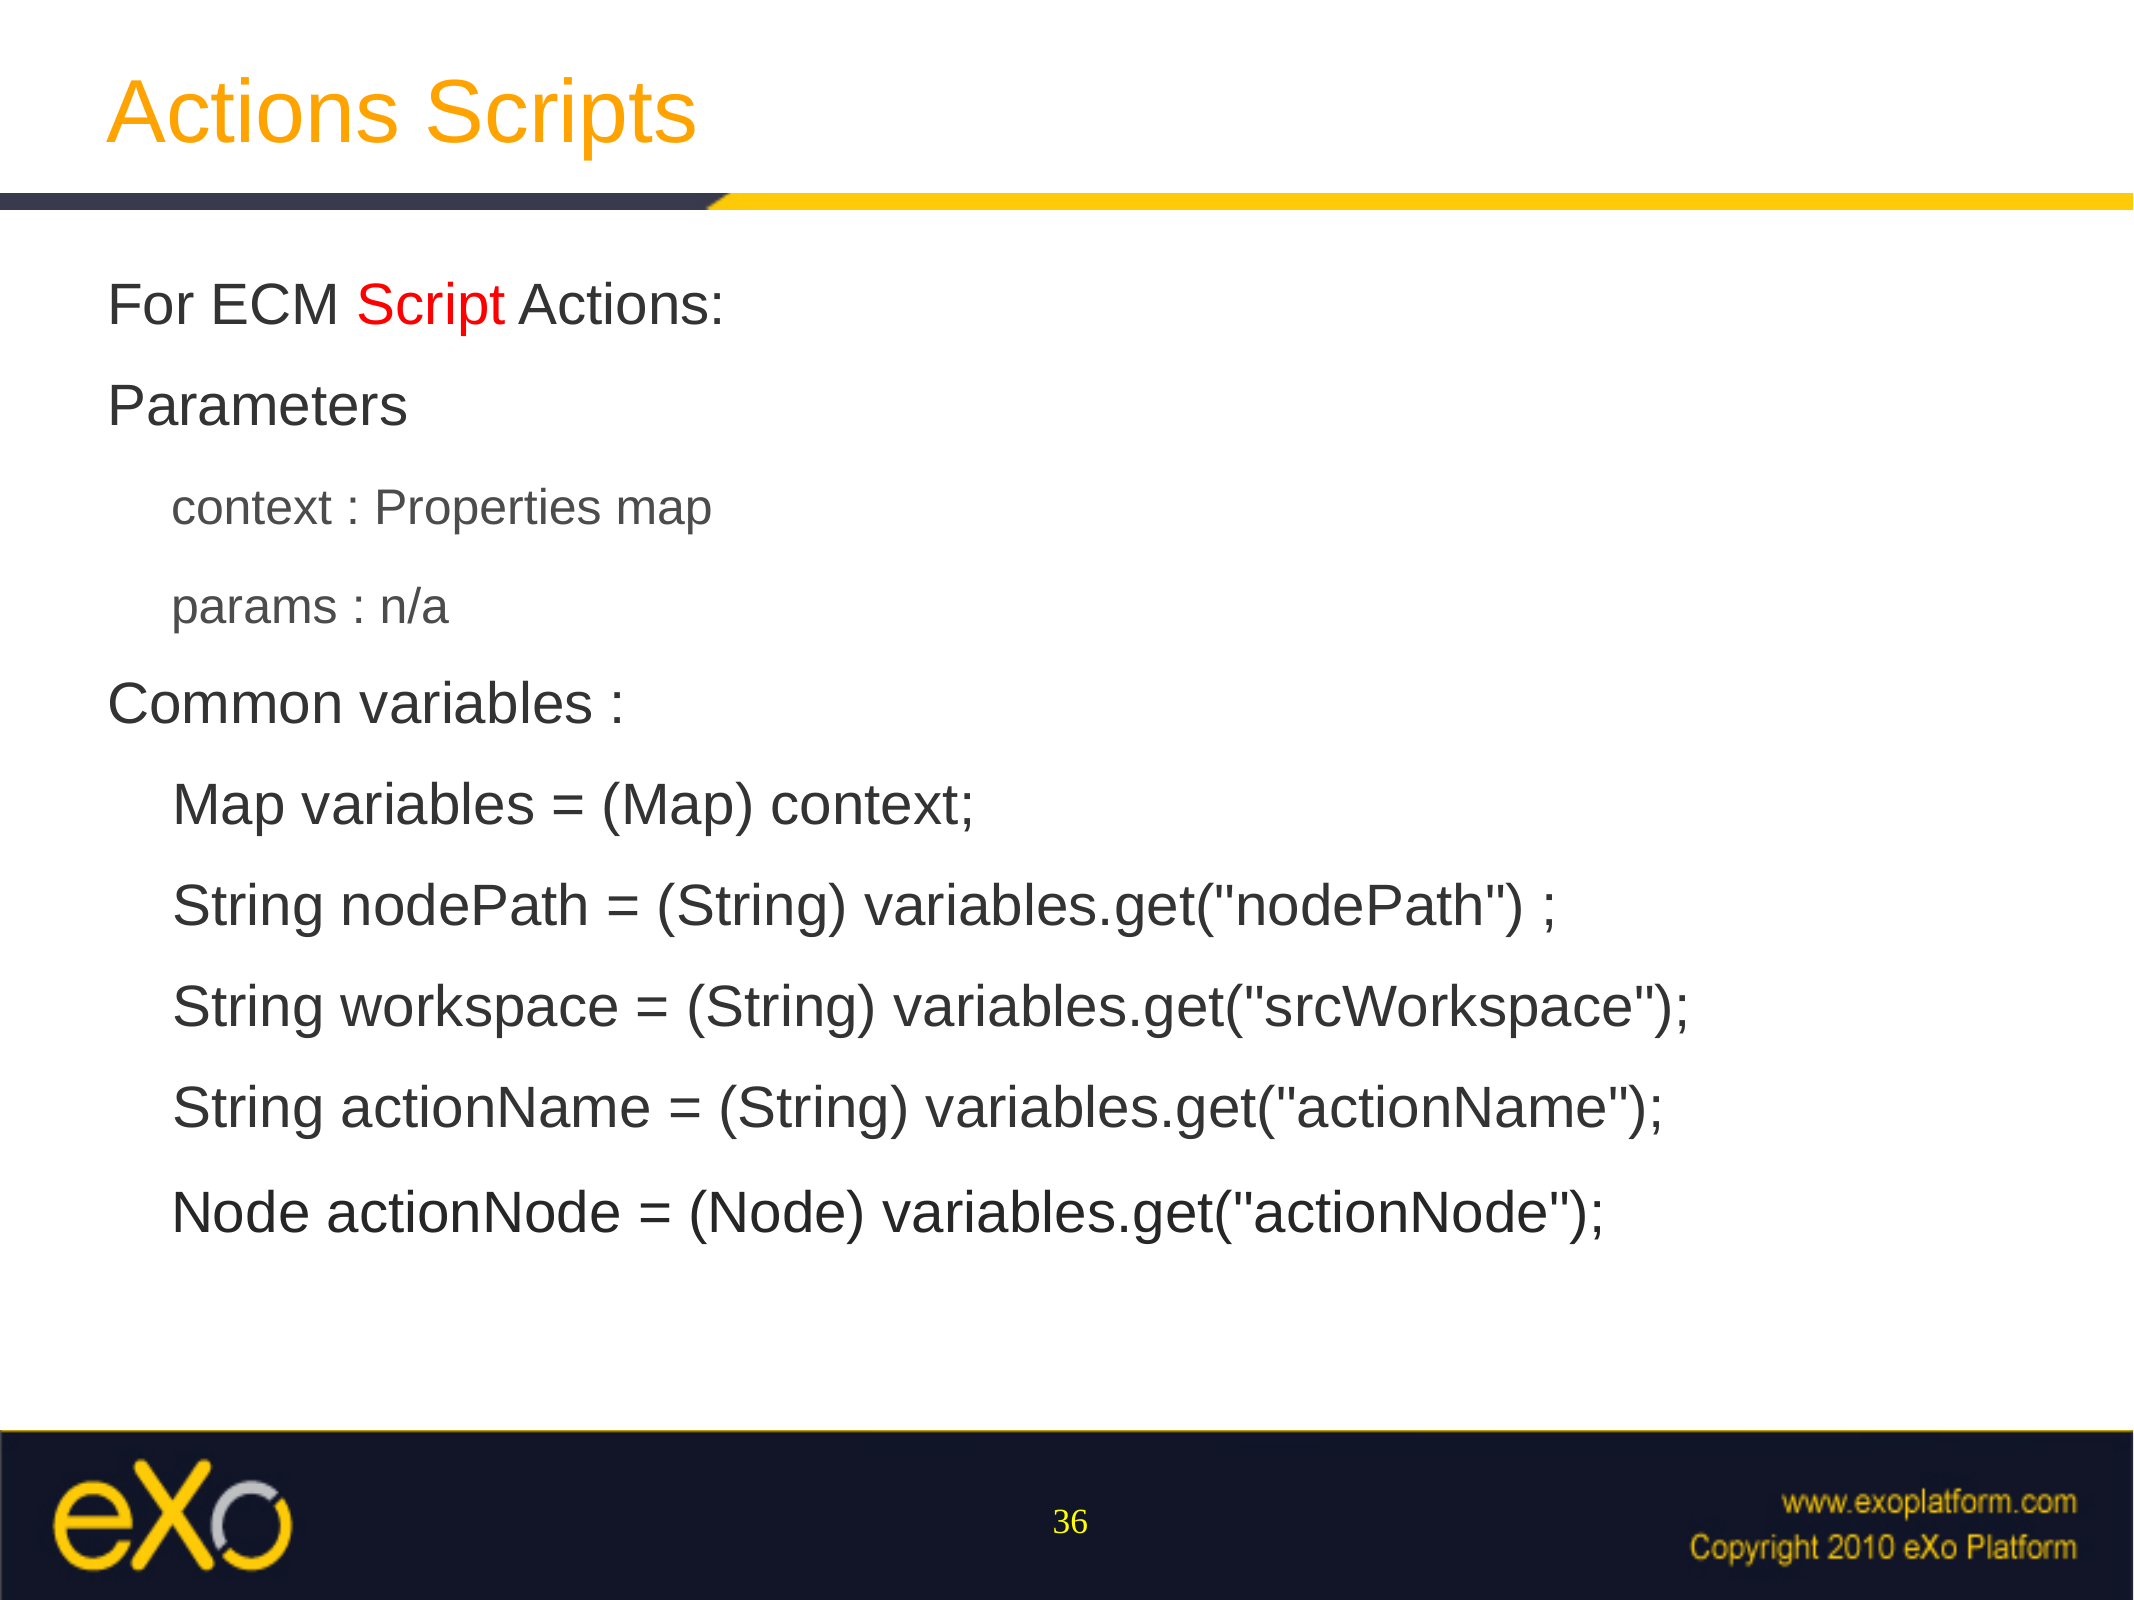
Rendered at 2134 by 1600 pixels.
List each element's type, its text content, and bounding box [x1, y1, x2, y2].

list For ECM Script Actions: Parameters context : Properties map params : n/a Common variables : Map variables = (Map) context; String nodePath = (String) variables.get("nodePath") ; String workspace = (String) variables.get("srcWorkspace"); String actionName = (String) variables.get("actionName"); Node actionNode = (Node) variables.get("actionNode"); [106, 287, 2025, 1317]
picture [0, 1430, 2134, 1600]
picture [0, 193, 2134, 210]
title Actions Scripts [106, 55, 2025, 184]
